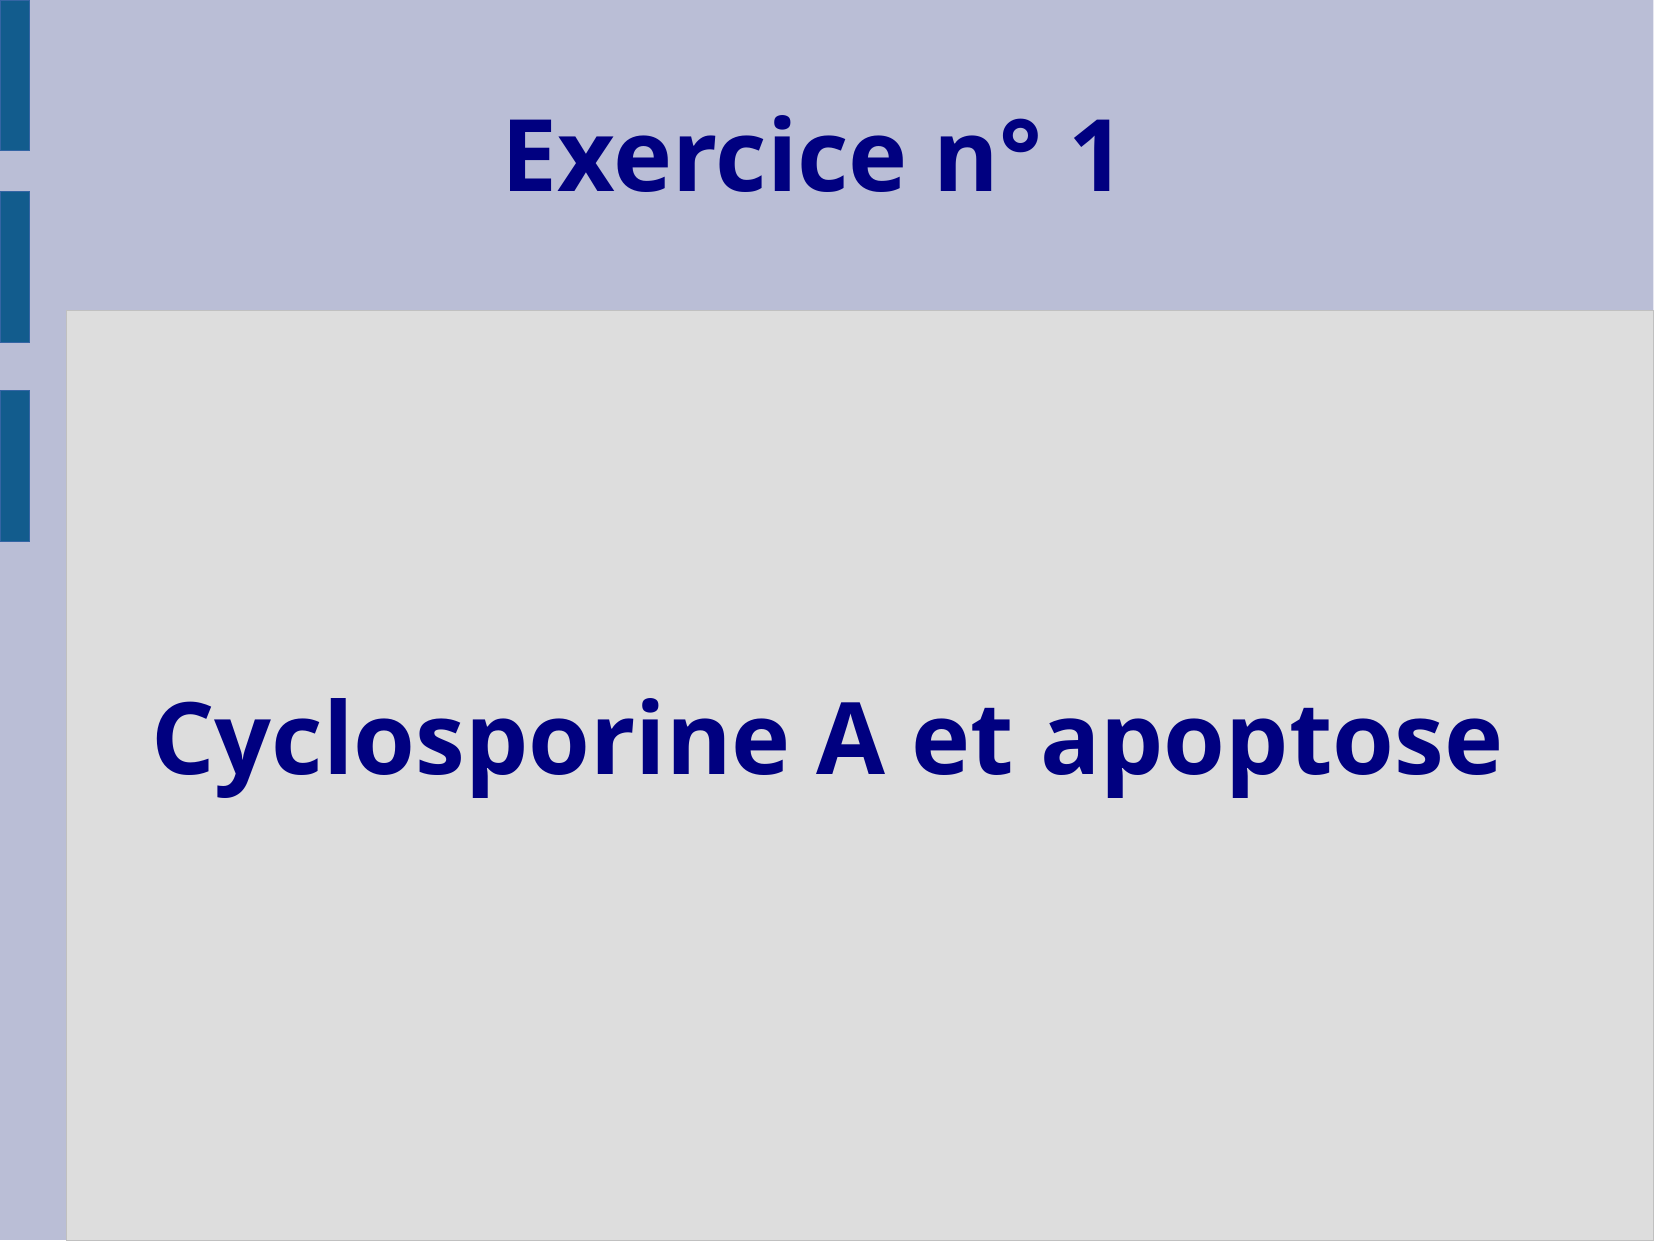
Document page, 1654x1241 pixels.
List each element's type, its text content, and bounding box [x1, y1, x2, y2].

subtitle Cyclosporine A et apoptose [121, 344, 1534, 1127]
title Exercice n° 1 [82, 49, 1571, 257]
